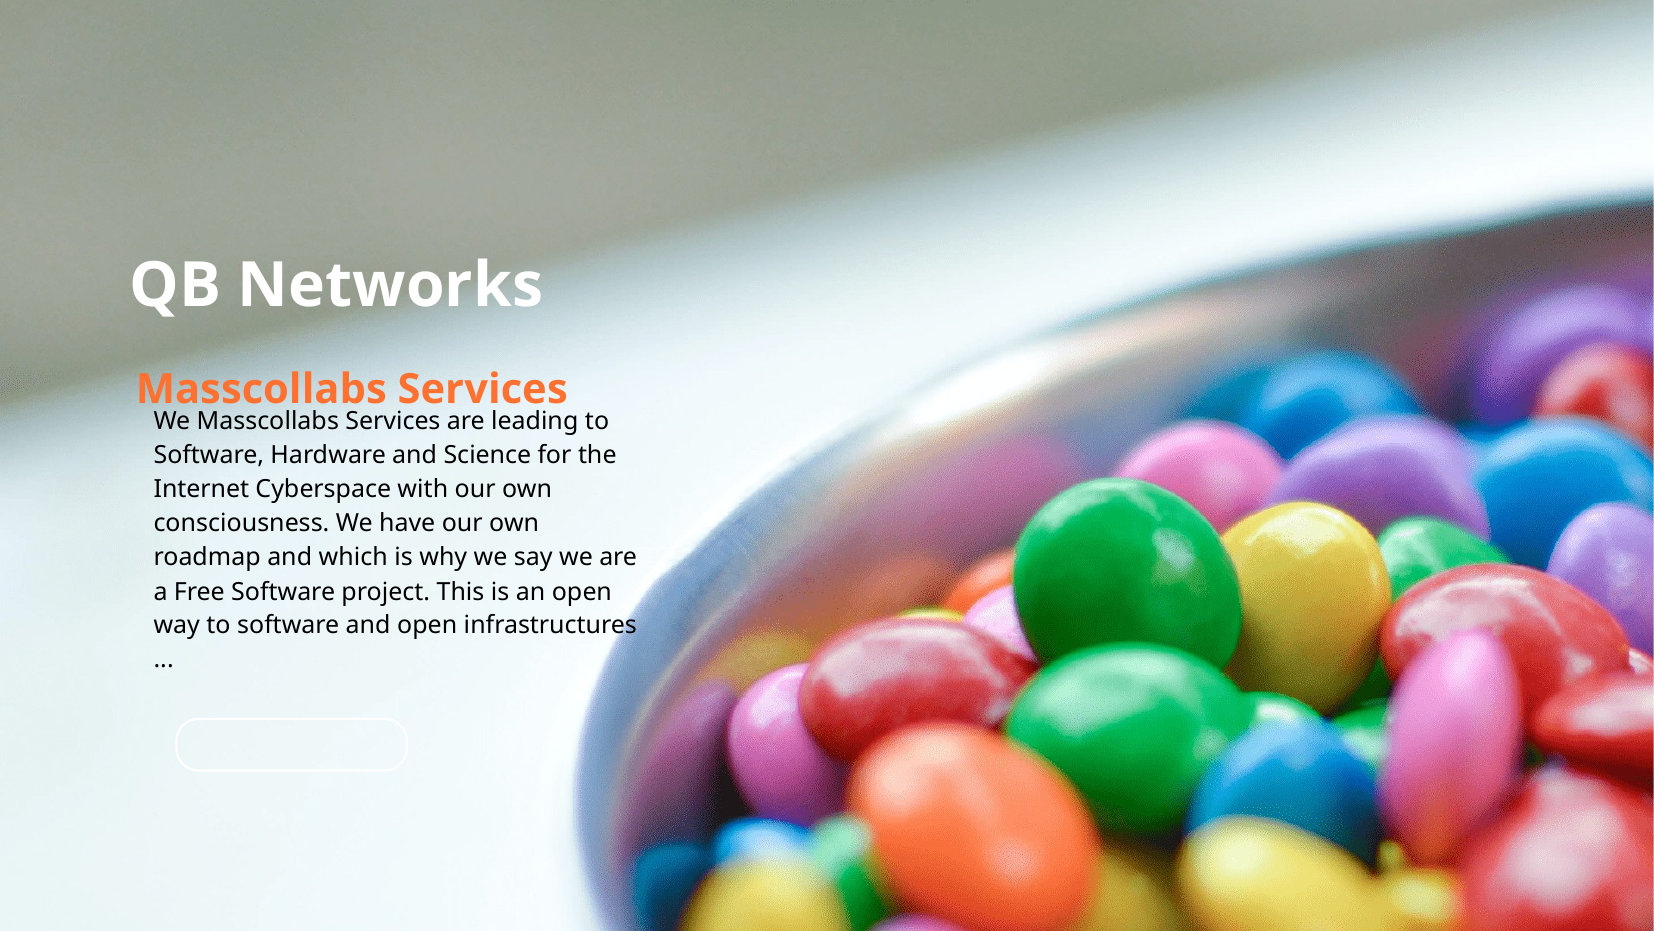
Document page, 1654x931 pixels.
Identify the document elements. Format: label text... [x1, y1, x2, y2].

title QB Networks [129, 187, 686, 378]
title Masscollabs Services [135, 324, 739, 451]
picture [0, 0, 1654, 931]
title We Masscollabs Services are leading to Software, Hardware and Science for the Internet Cyberspace with our own consciousness. We have our own roadmap and which is why we say we are a Free Software project. This is an open way to software and open infrastructures ... [153, 451, 640, 676]
